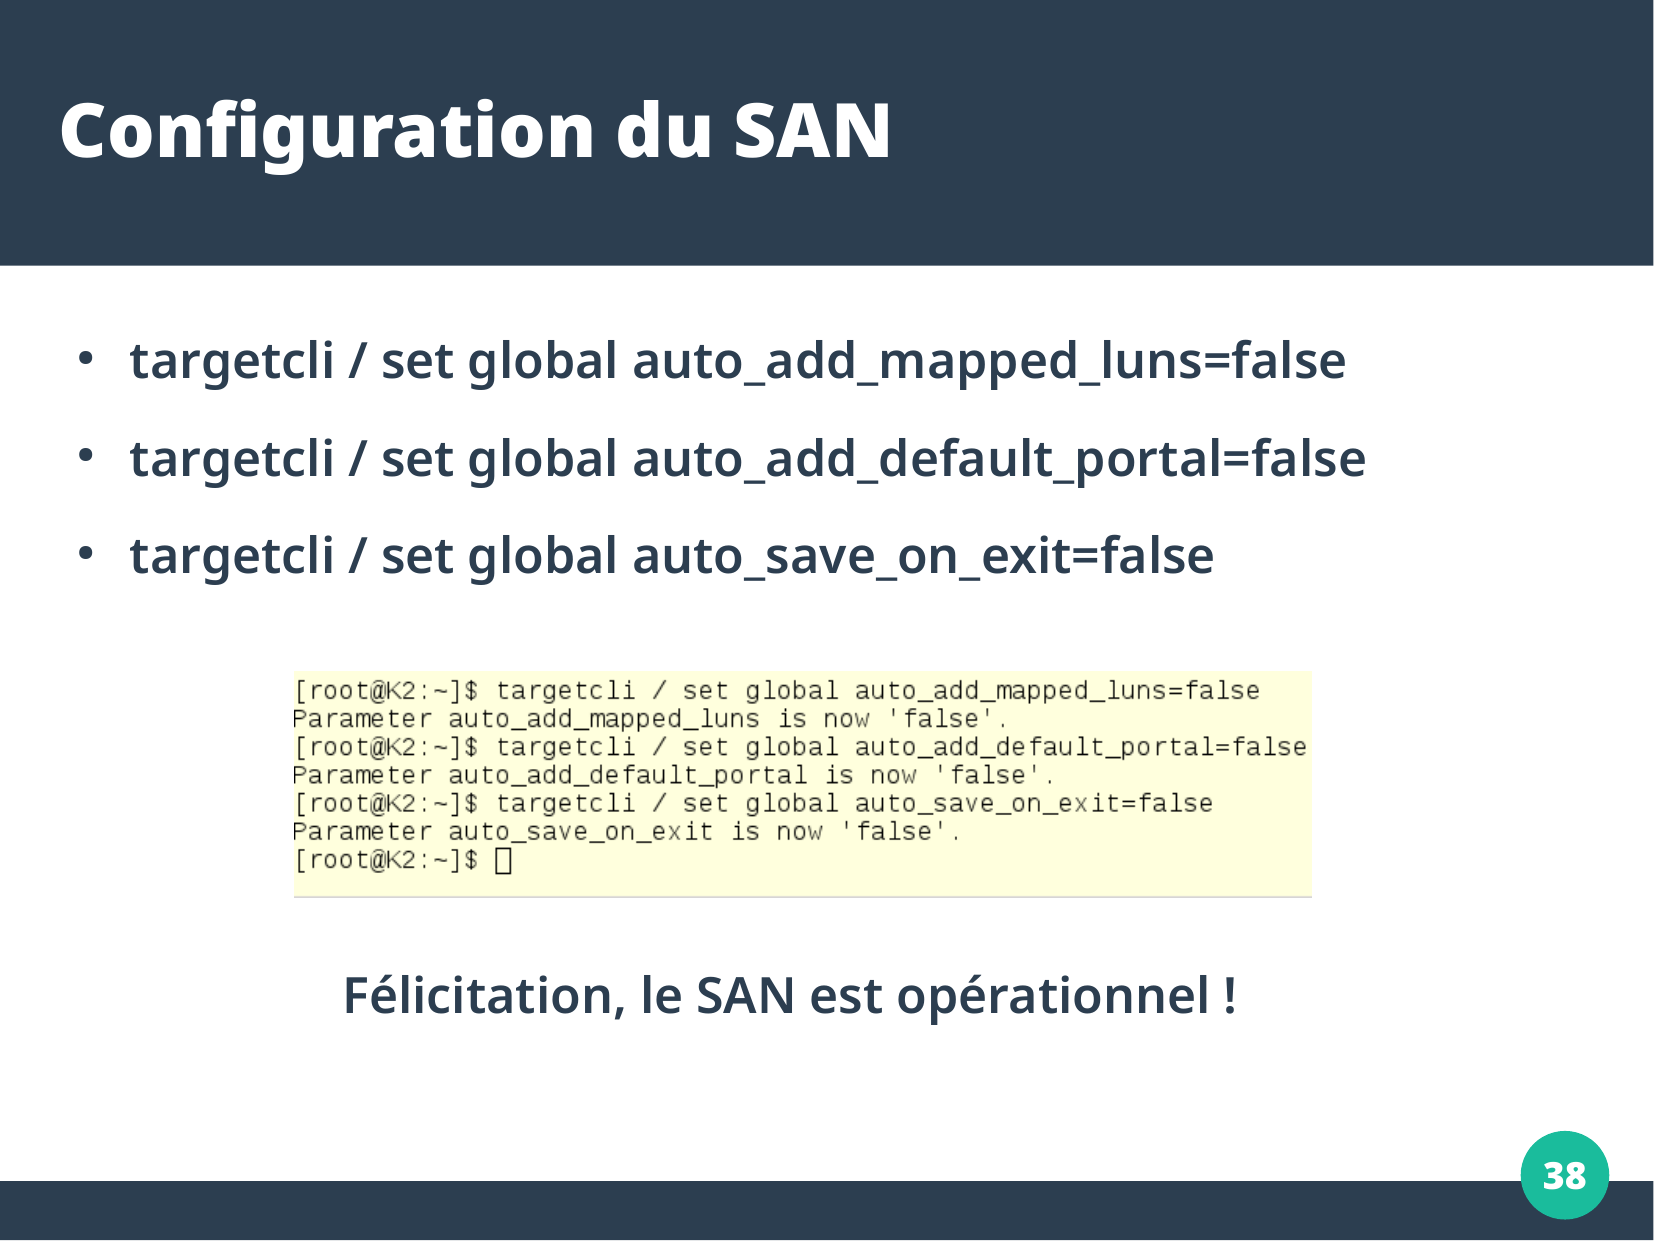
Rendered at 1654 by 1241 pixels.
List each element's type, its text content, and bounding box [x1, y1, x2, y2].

title Configuration du SAN [59, 49, 1595, 207]
list Félicitation, le SAN est opérationnel ! [271, 862, 1335, 1075]
text_box [59, 324, 1595, 1152]
picture [294, 671, 1312, 898]
